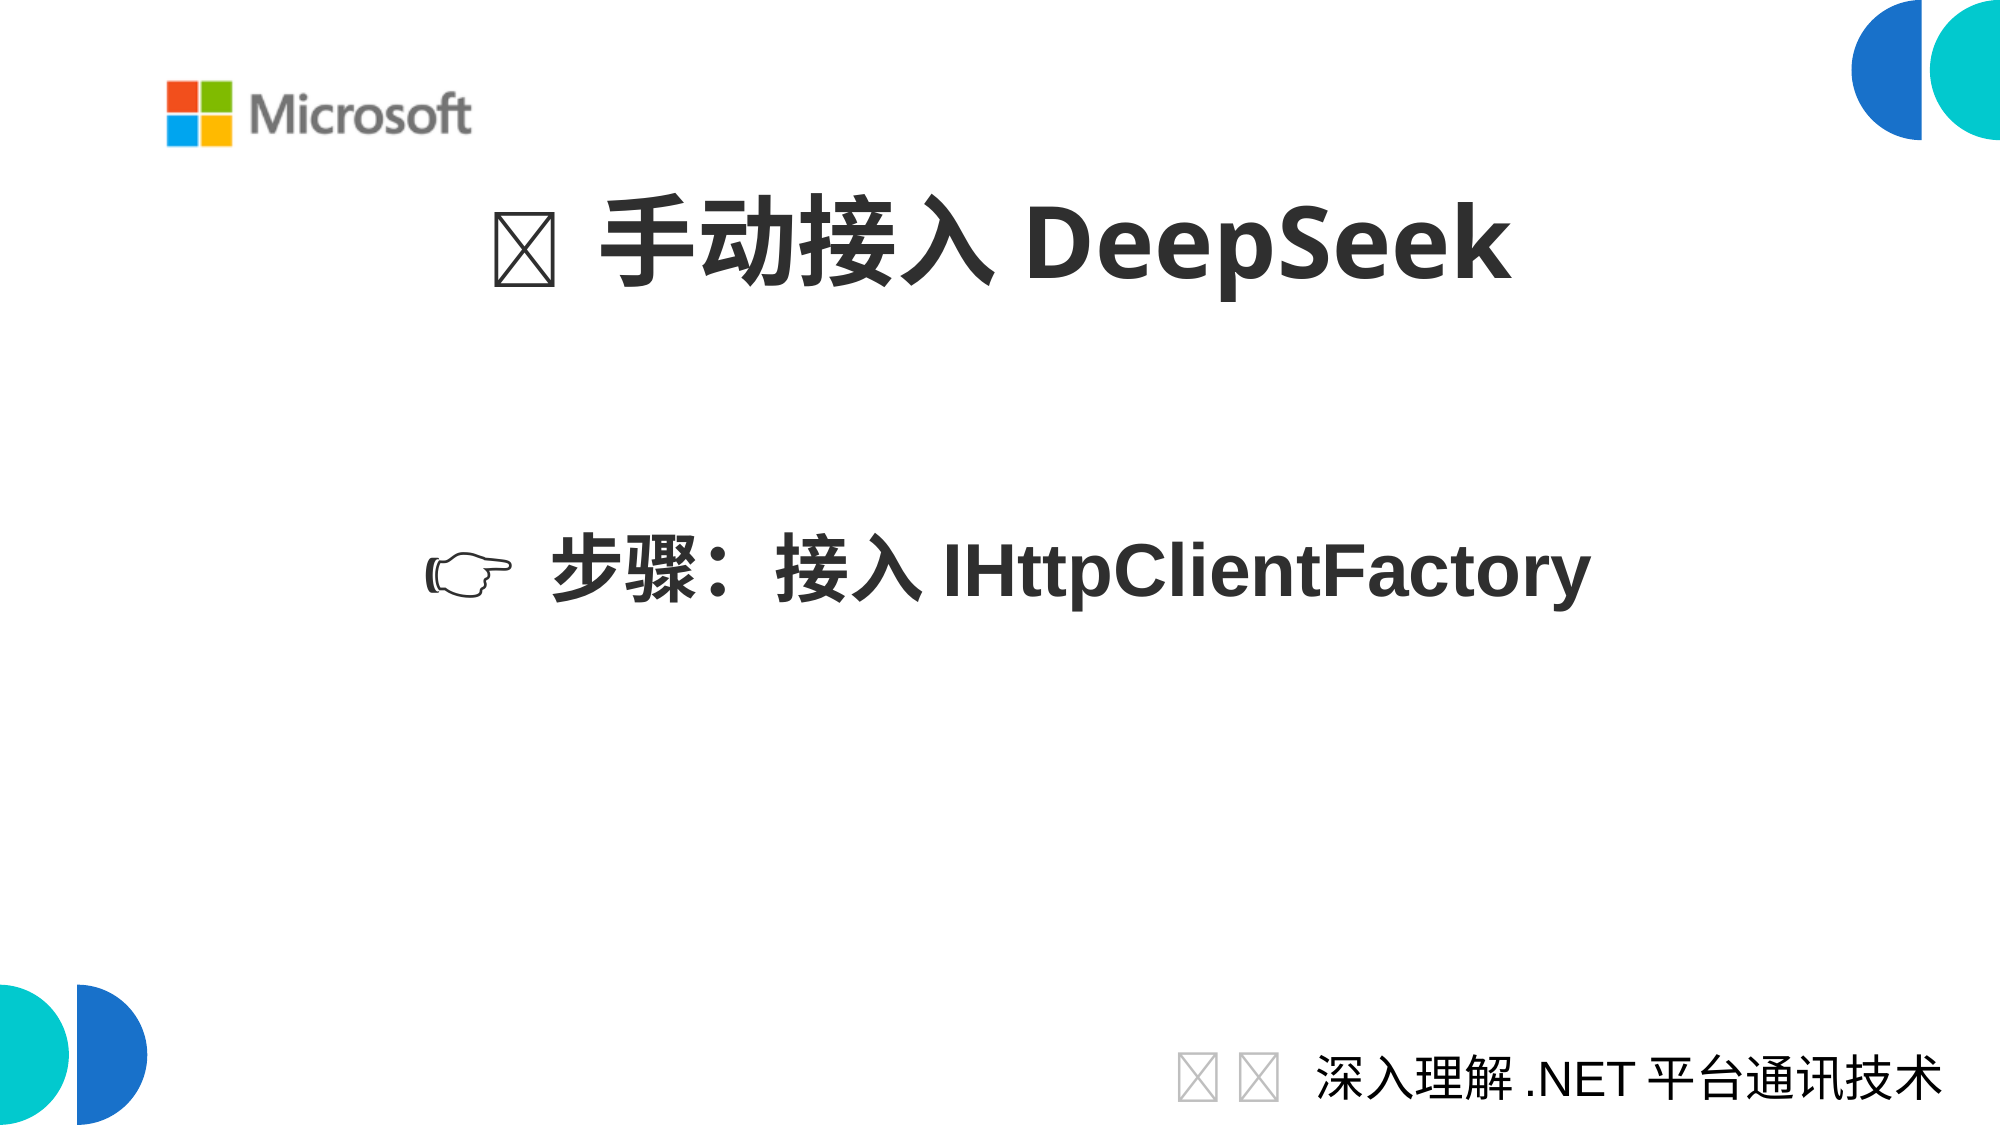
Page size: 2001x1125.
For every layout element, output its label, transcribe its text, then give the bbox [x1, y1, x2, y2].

picture [85, 41, 552, 189]
title 🚀 手动接入DeepSeek [138, 145, 1862, 332]
text_box 👉 步骤：接入IHttpClientFactory [215, 468, 1802, 682]
subtitle 🚀 🚀 深入理解.NET平台通讯技术 [1173, 1046, 1952, 1107]
